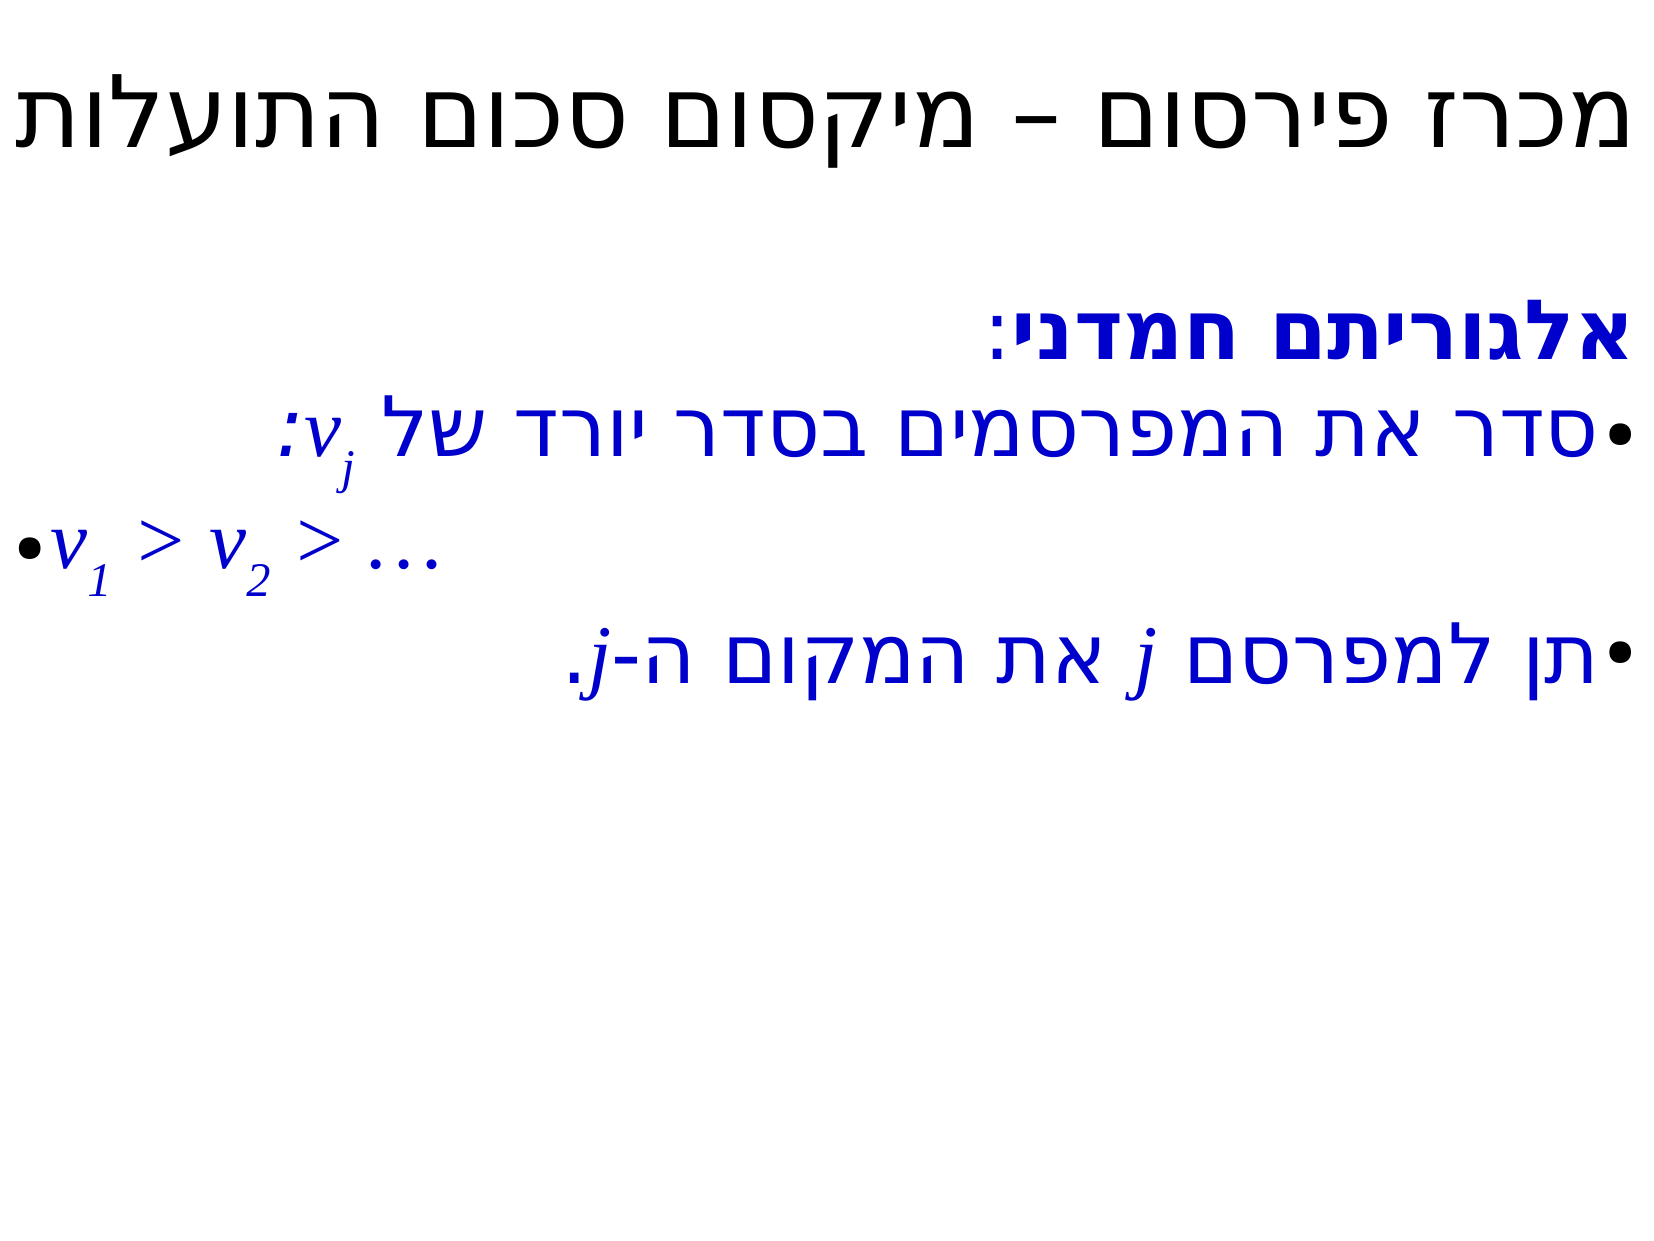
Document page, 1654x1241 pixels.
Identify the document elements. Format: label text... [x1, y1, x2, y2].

title מכרז פירסום – מיקסום סכום התועלות [0, 45, 1654, 181]
text_box אלגוריתם חמדני: סדר את המפרסמים בסדר יורד של vj: v1 > v2 > … תן למפרסם j את המקום ה-j. [0, 274, 1651, 796]
